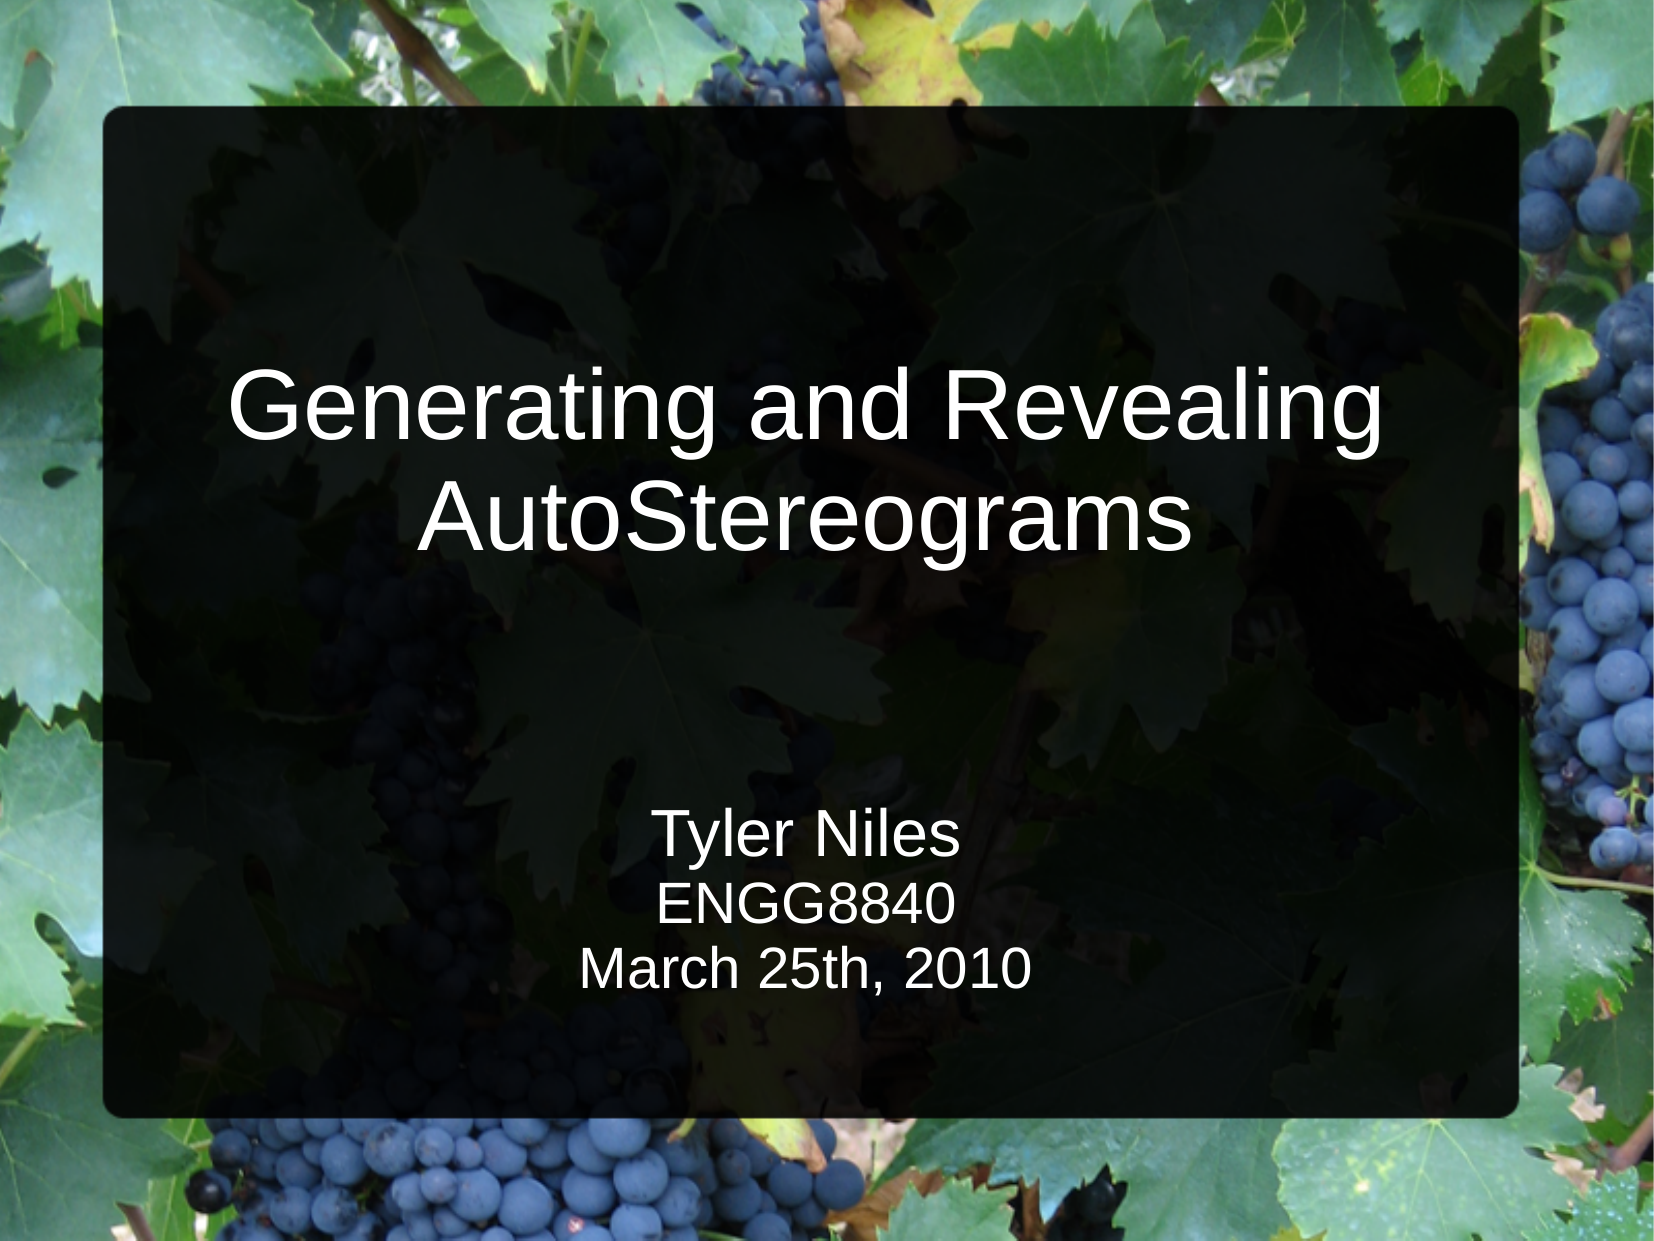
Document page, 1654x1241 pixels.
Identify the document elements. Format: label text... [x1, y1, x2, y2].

picture [0, 0, 1654, 1241]
subtitle Generating and Revealing AutoStereograms Tyler Niles ENGG8840 March 25th, 2010 [112, 112, 1501, 1088]
